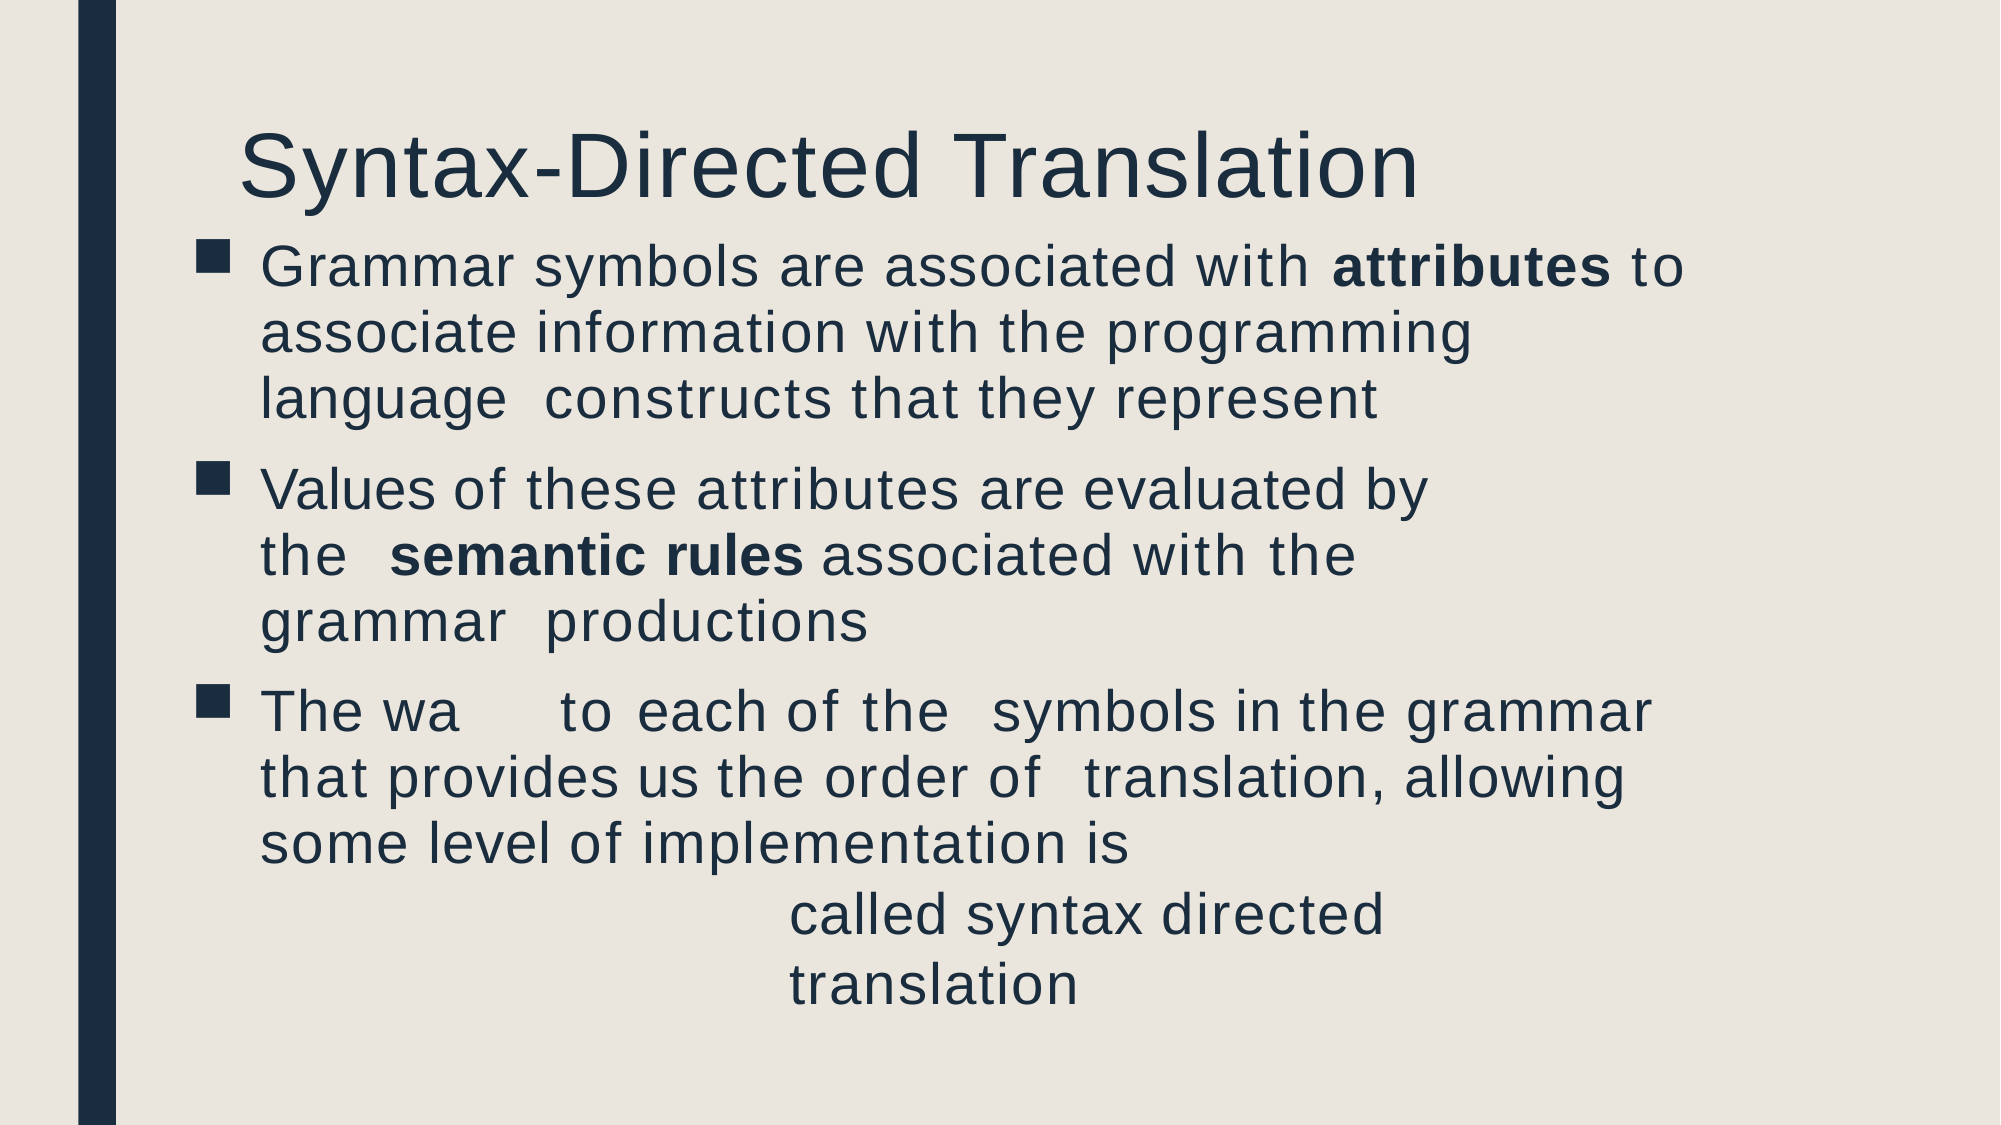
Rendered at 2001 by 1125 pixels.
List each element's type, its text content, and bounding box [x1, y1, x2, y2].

text_box called syntax directed translation [787, 873, 1687, 1016]
text_box Grammar symbols are associated with attributes to associate information with the programming language constructs that they represent Values of these attributes are evaluated by the semantic rules associated with the grammar productions The wa to each of the symbols in the grammar that provides us the order of translation, allowing some level of implementation is [189, 224, 1726, 876]
title Syntax-Directed Translation [236, 103, 1424, 224]
